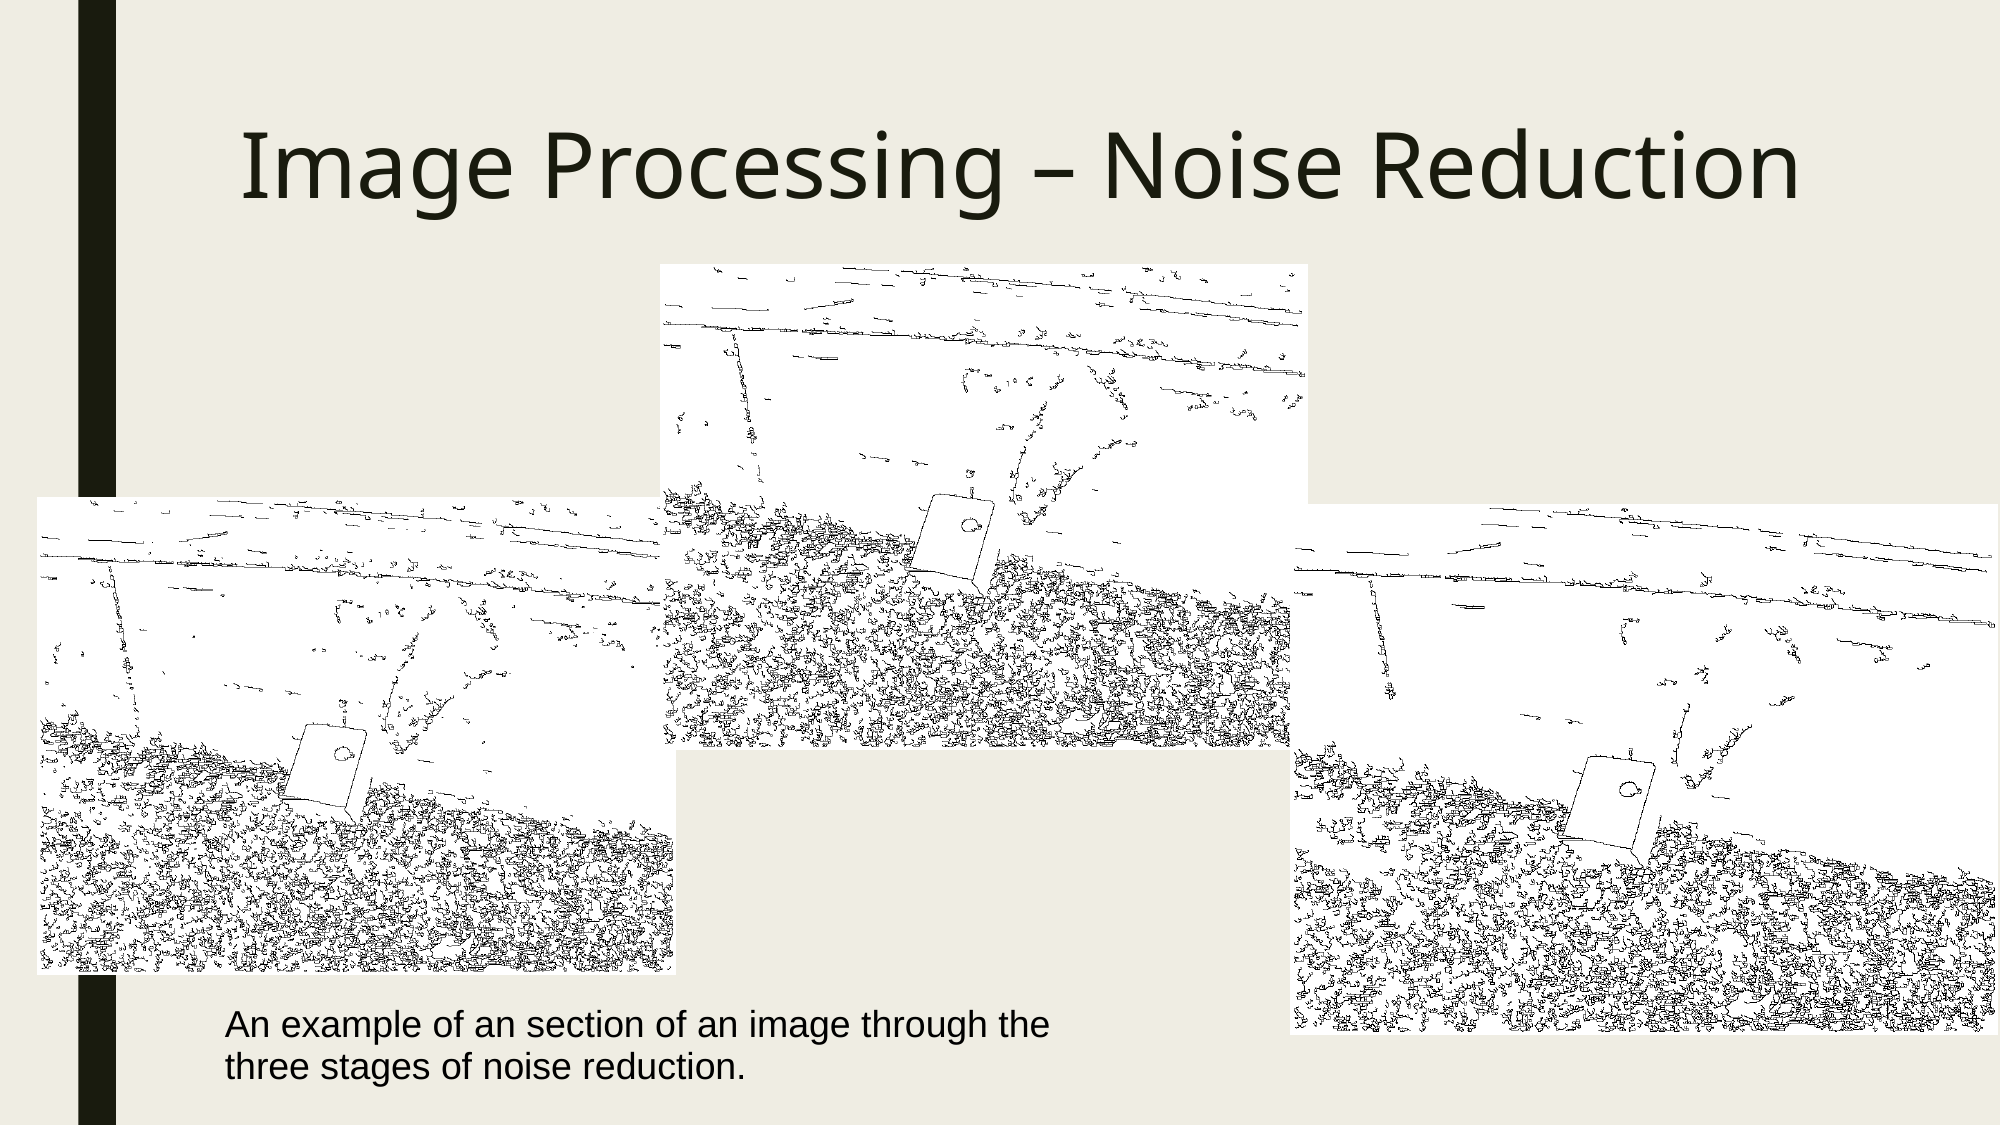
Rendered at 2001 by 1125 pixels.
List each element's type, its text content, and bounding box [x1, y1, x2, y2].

text_box An example of an section of an image through the three stages of noise reduction. [210, 996, 1141, 1096]
title Image Processing – Noise Reduction [225, 112, 1951, 357]
picture [37, 264, 1998, 1036]
